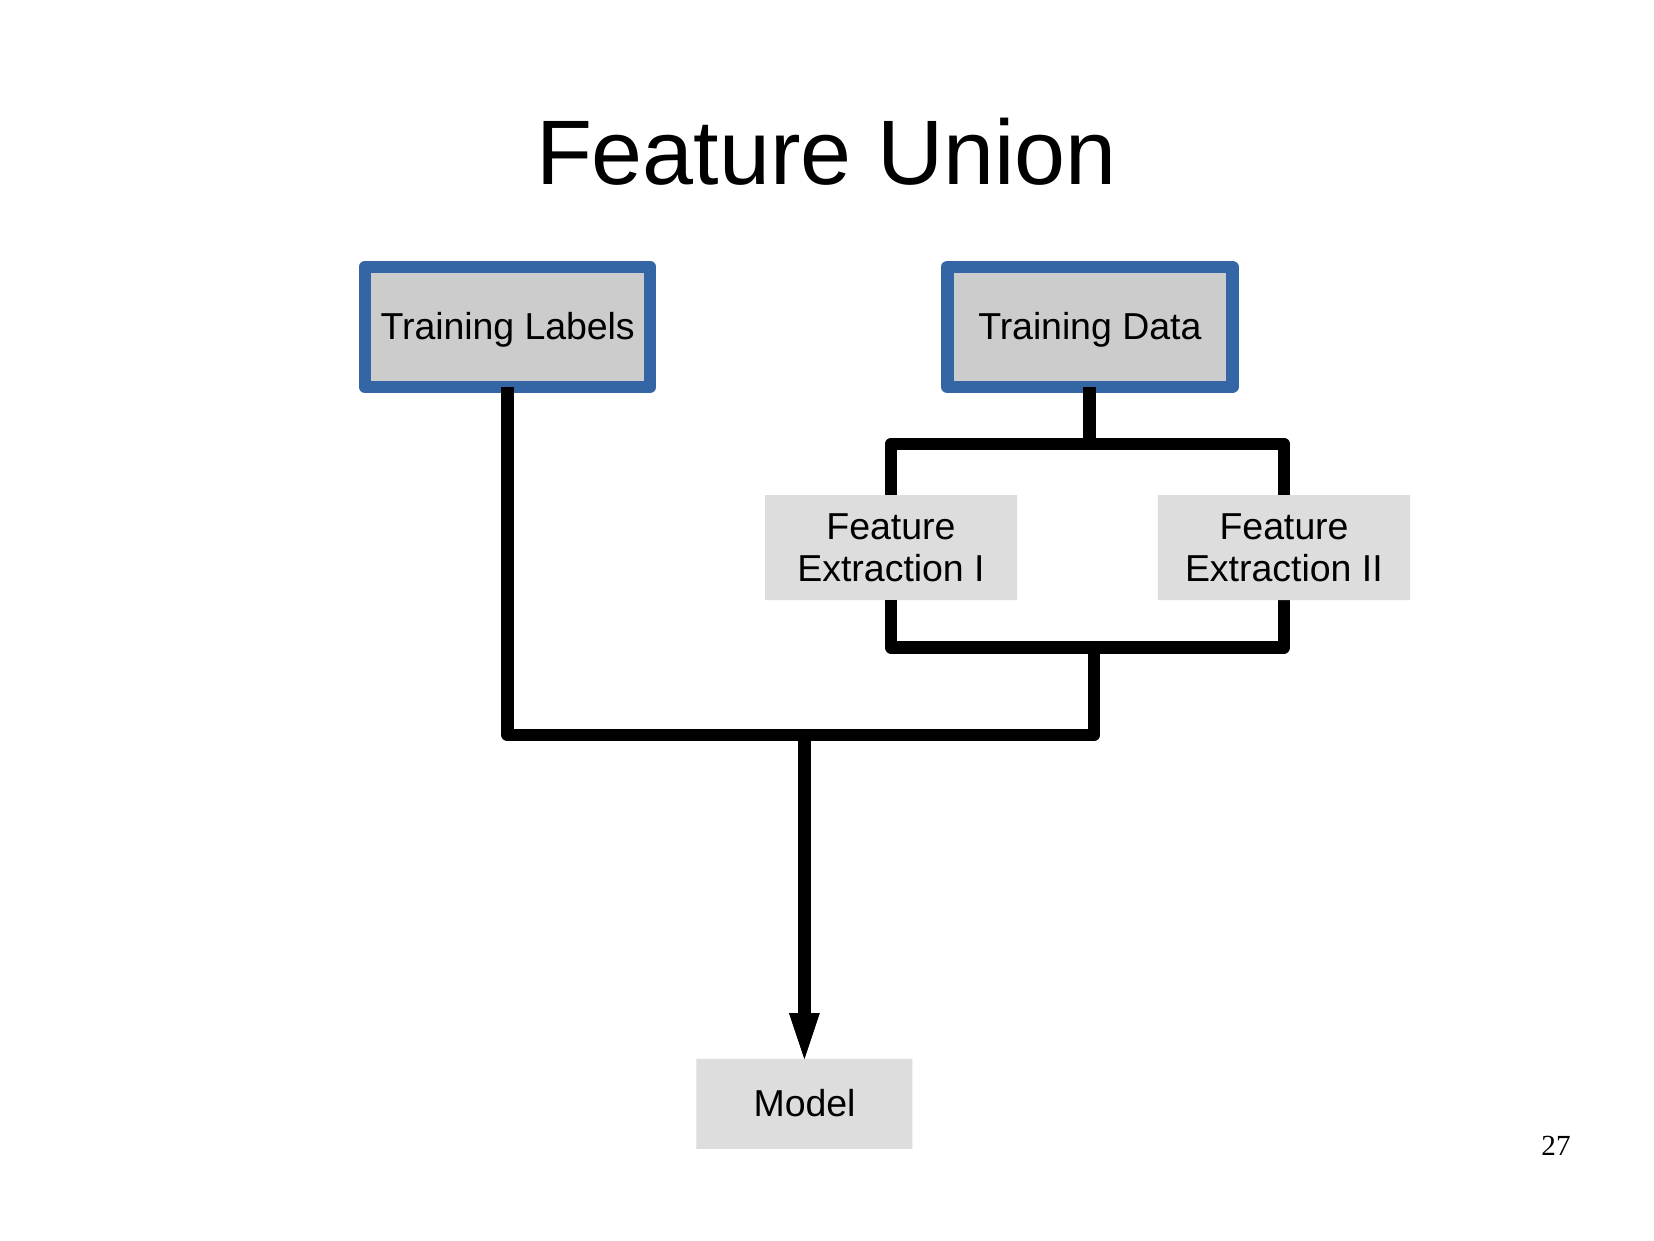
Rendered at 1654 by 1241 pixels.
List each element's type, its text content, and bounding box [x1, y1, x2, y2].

text_box Model [696, 1058, 913, 1149]
text_box Feature Extraction I [765, 495, 1018, 601]
text_box Feature Extraction II [1157, 495, 1411, 601]
text_box Training Data [947, 266, 1233, 387]
title Feature Union [82, 49, 1571, 257]
text_box Training Labels [365, 266, 651, 387]
